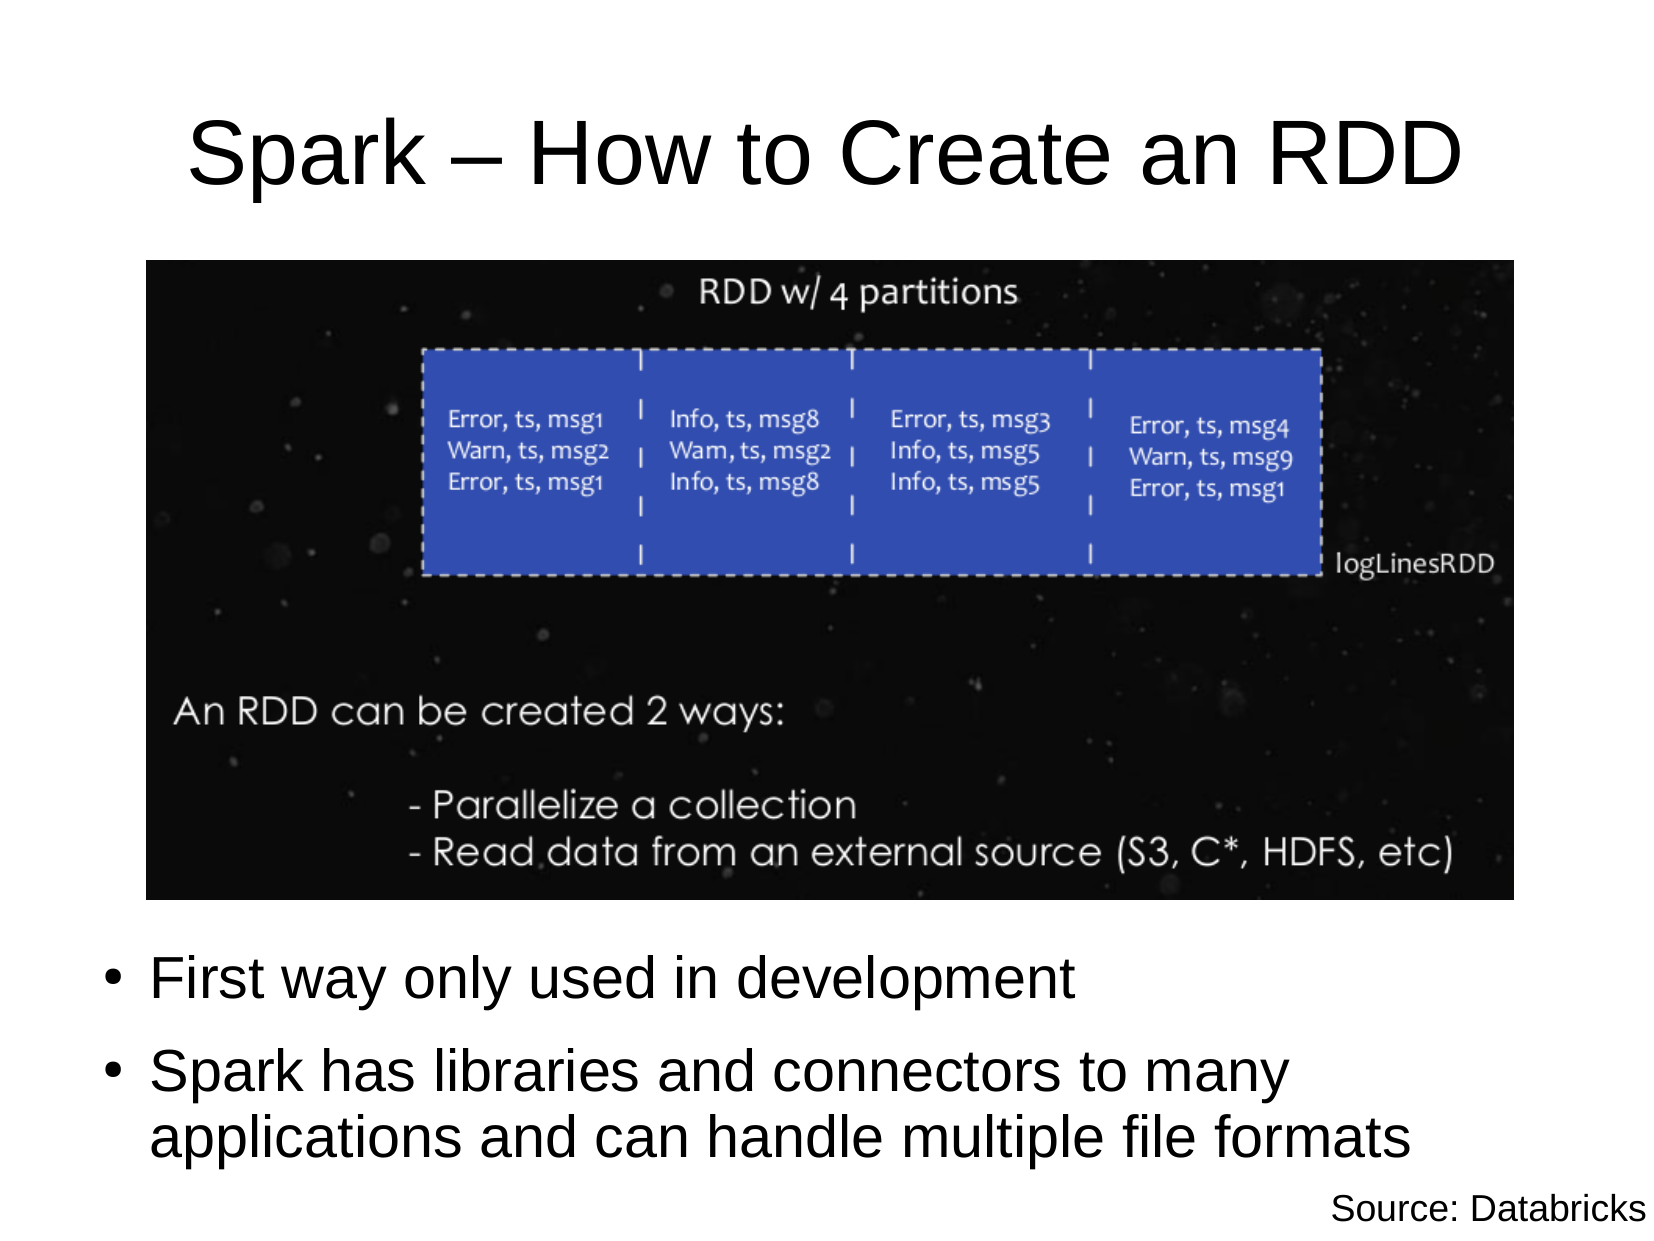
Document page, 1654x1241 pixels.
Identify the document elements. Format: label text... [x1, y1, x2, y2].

list First way only used in development Spark has libraries and connectors to many applications and can handle multiple file formats [86, 945, 1576, 1175]
title Spark – How to Create an RDD [82, 49, 1571, 257]
text_box Source: Databricks [1245, 1180, 1654, 1241]
picture [146, 260, 1514, 901]
